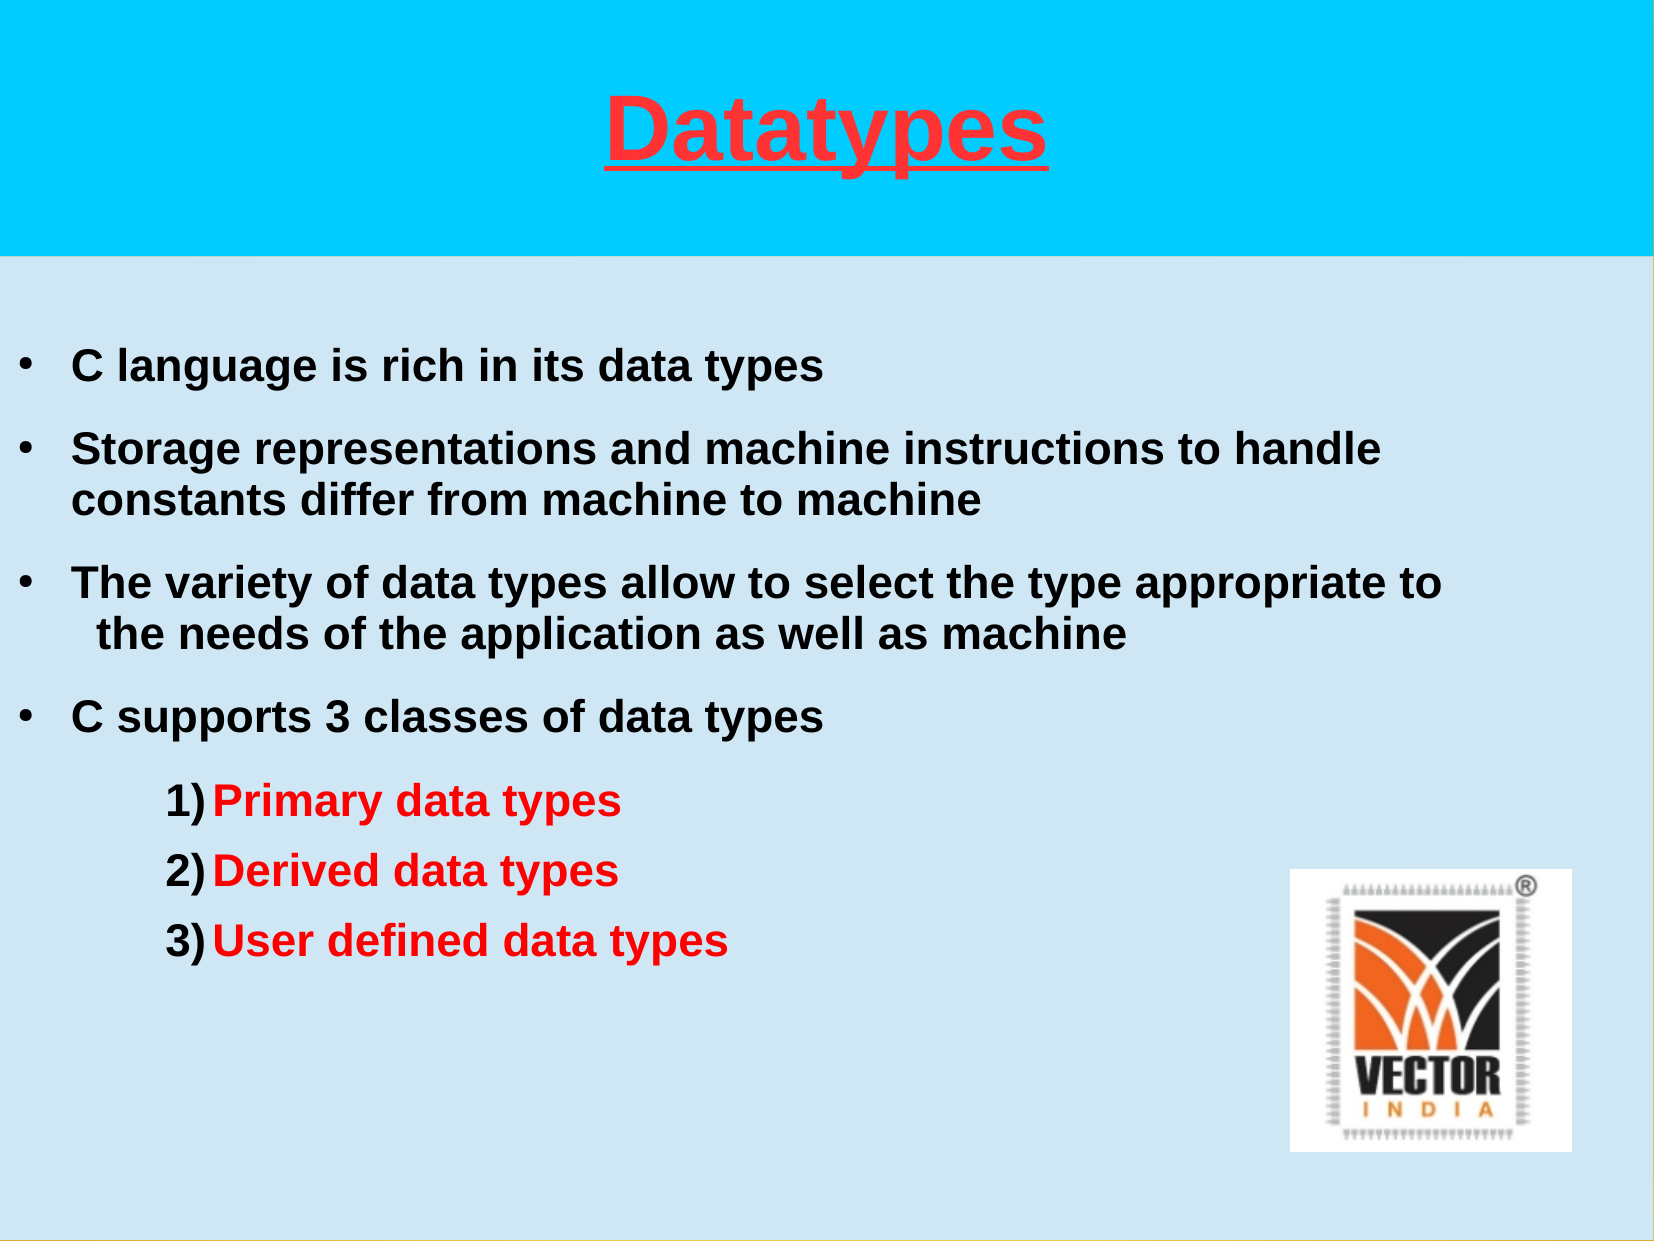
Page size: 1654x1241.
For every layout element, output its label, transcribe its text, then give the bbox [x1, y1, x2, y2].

title Datatypes [0, 0, 1654, 256]
list C language is rich in its data types Storage representations and machine instructions to handle constants differ from machine to machine The variety of data types allow to select the type appropriate to the needs of the application as well as machine C supports 3 classes of data types Primary data types Derived data types User defined data types [0, 256, 1654, 1241]
picture [1290, 869, 1572, 1152]
